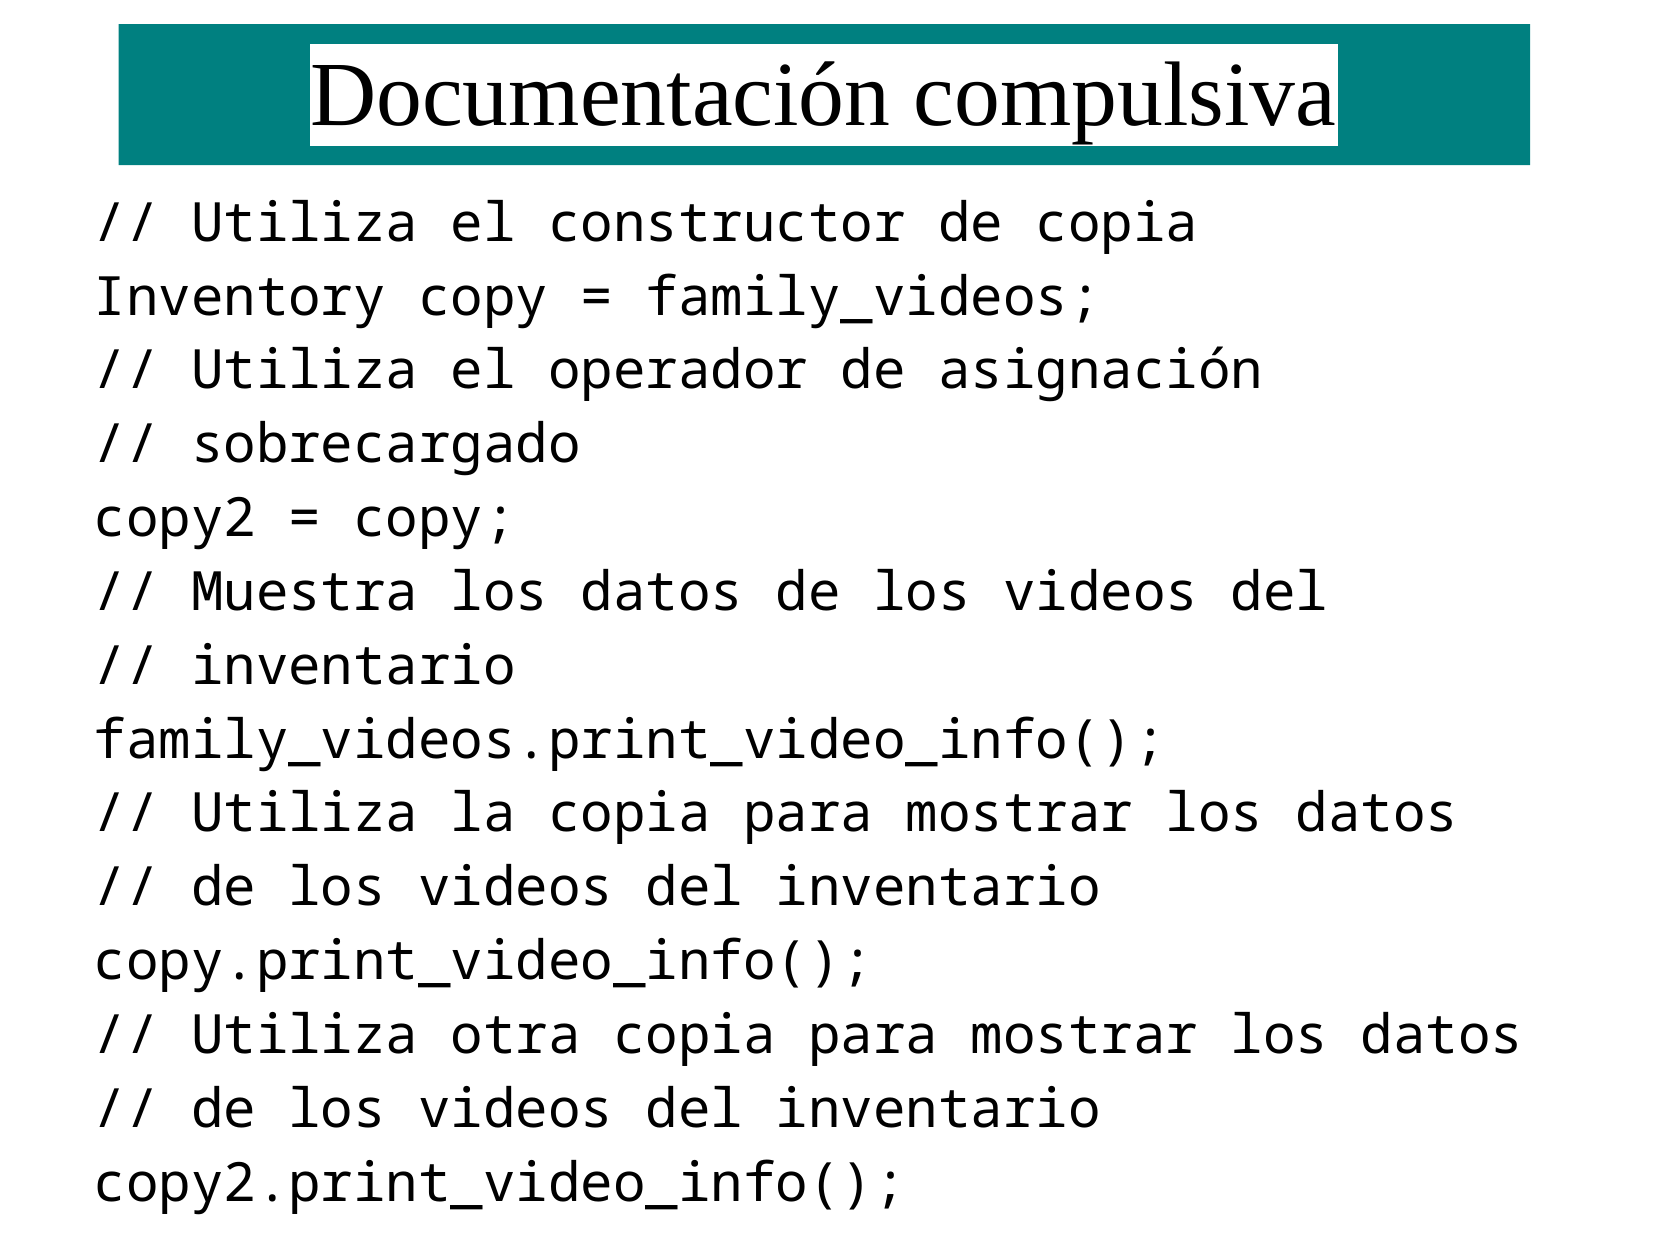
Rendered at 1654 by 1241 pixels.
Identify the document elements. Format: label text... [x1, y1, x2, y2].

text_box // Utiliza el constructor de copia Inventory copy = family_videos; // Utiliza el operador de asignación // sobrecargado copy2 = copy; // Muestra los datos de los videos del // inventario family_videos.print_video_info(); // Utiliza la copia para mostrar los datos // de los videos del inventario copy.print_video_info(); // Utiliza otra copia para mostrar los datos // de los videos del inventario copy2.print_video_info(); [0, 127, 1654, 1212]
title Documentación compulsiva [118, 24, 1531, 166]
